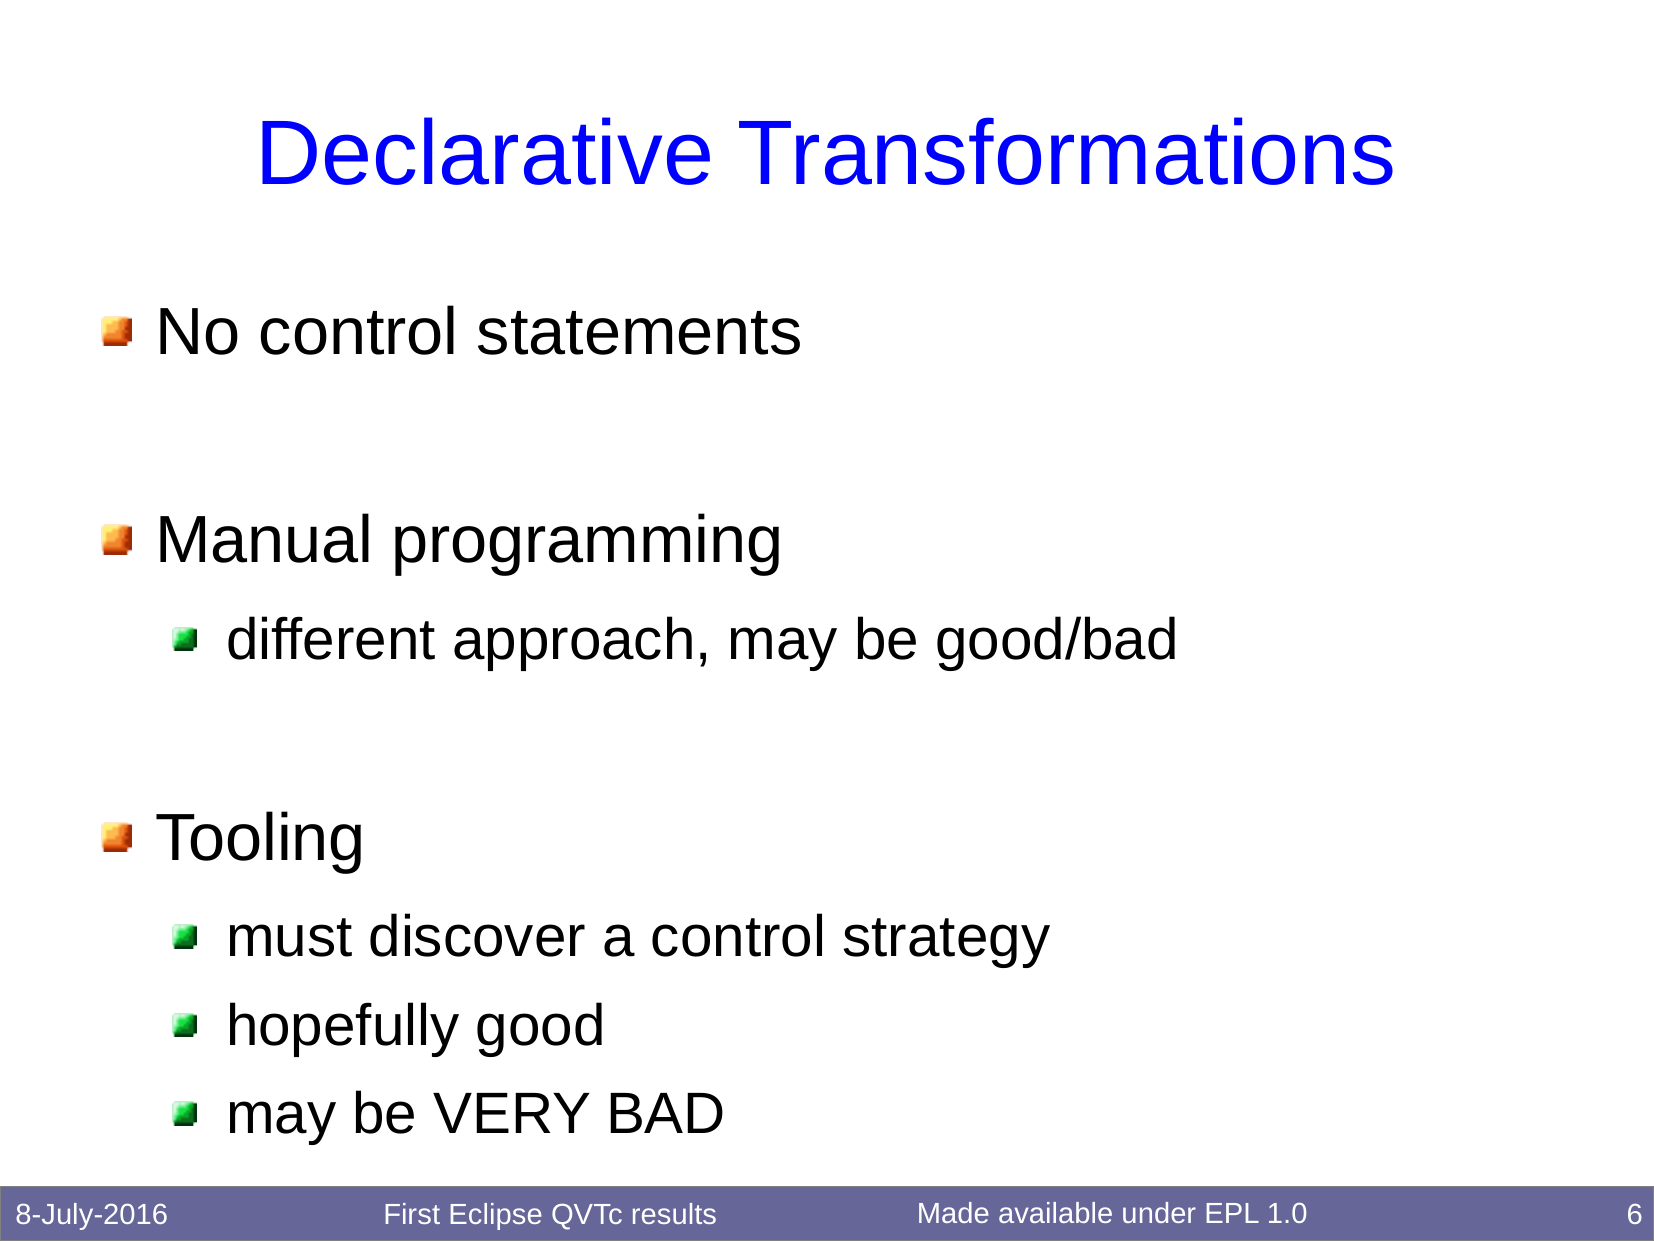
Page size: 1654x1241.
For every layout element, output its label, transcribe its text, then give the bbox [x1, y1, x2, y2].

title Declarative Transformations [82, 49, 1571, 257]
list No control statements Manual programming different approach, may be good/bad Tooling must discover a control strategy hopefully good may be VERY BAD [84, 293, 1573, 1241]
